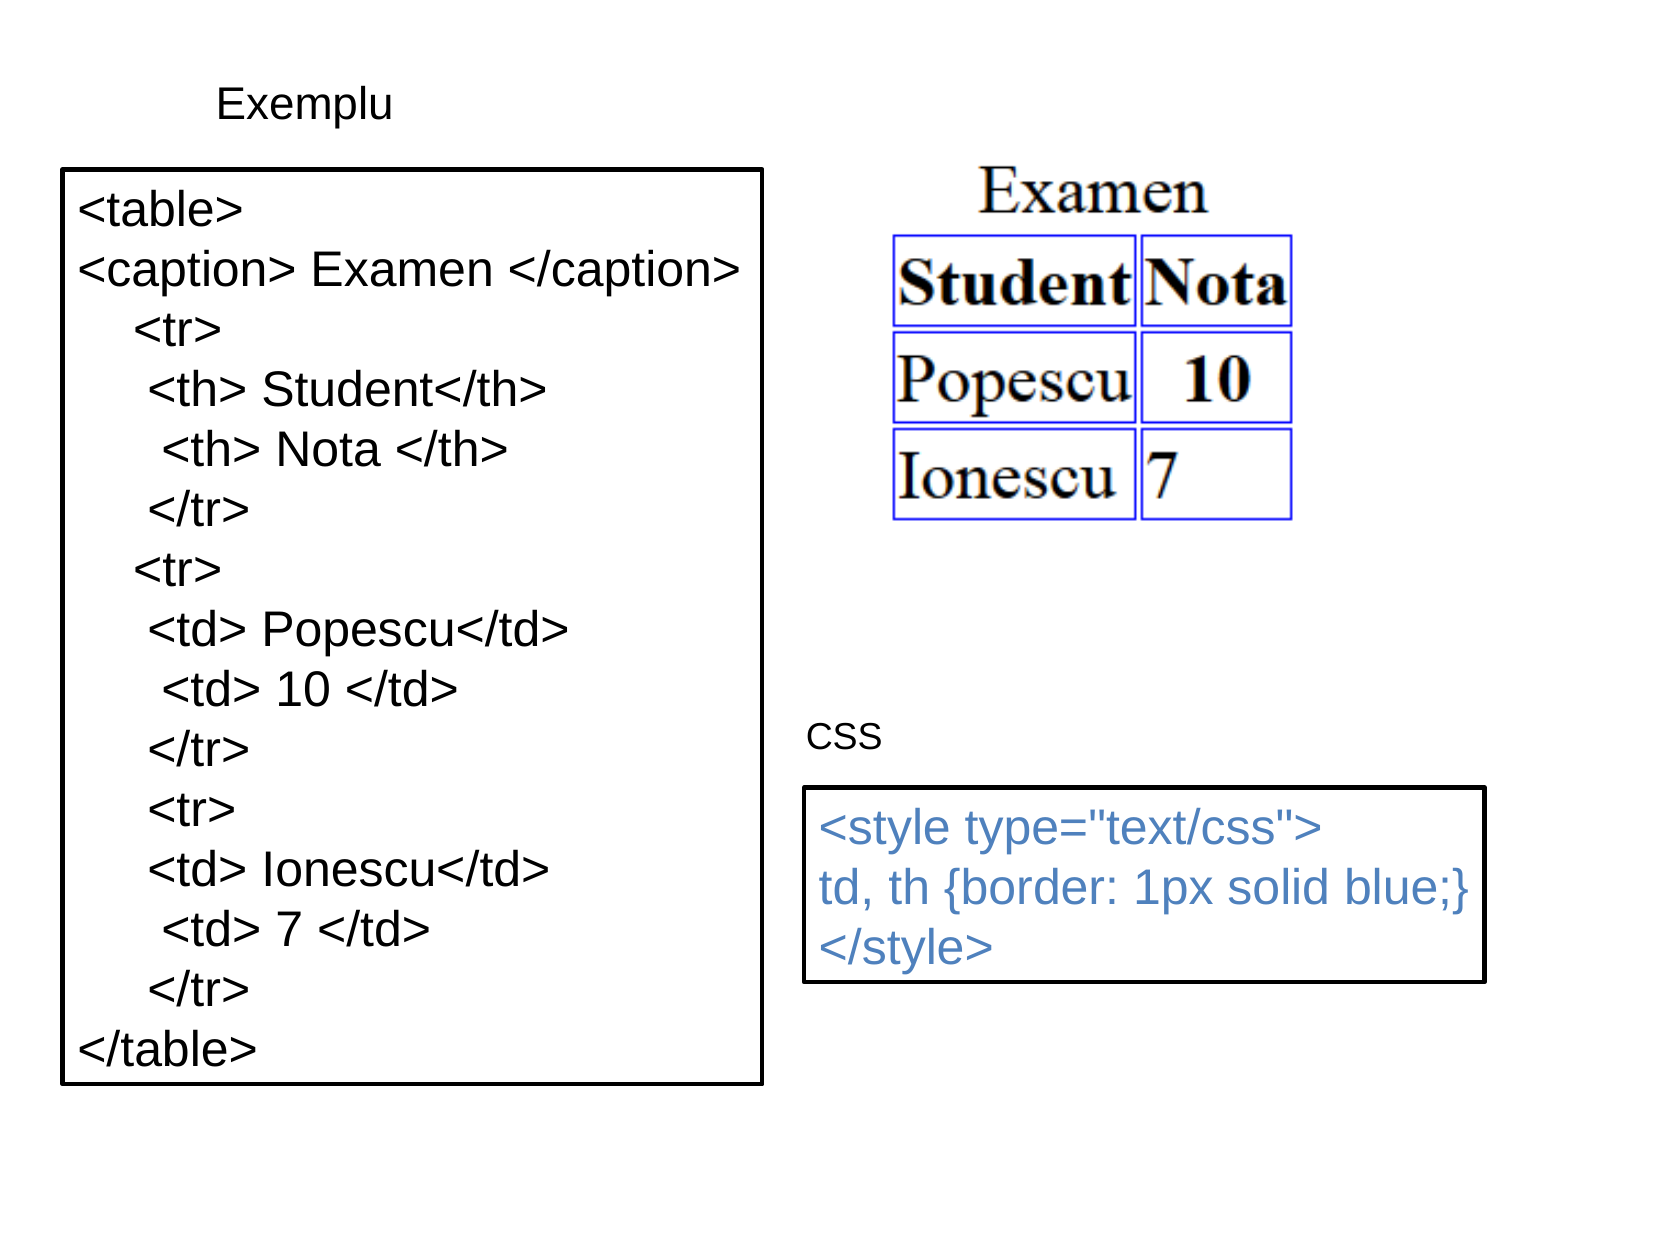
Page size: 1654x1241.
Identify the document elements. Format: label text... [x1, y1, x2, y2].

text_box <style type="text/css"> td, th {border: 1px solid blue;} </style> [804, 787, 1485, 983]
picture [878, 134, 1339, 578]
text_box Exemplu [200, 70, 409, 137]
text_box <table> <caption> Examen </caption> <tr> <th> Student</th> <th> Nota </th> </tr> <tr> <td> Popescu</td> <td> 10 </td> </tr> <tr> <td> Ionescu</td> <td> 7 </td> </tr> </table> [62, 169, 763, 1085]
text_box CSS [791, 704, 919, 765]
